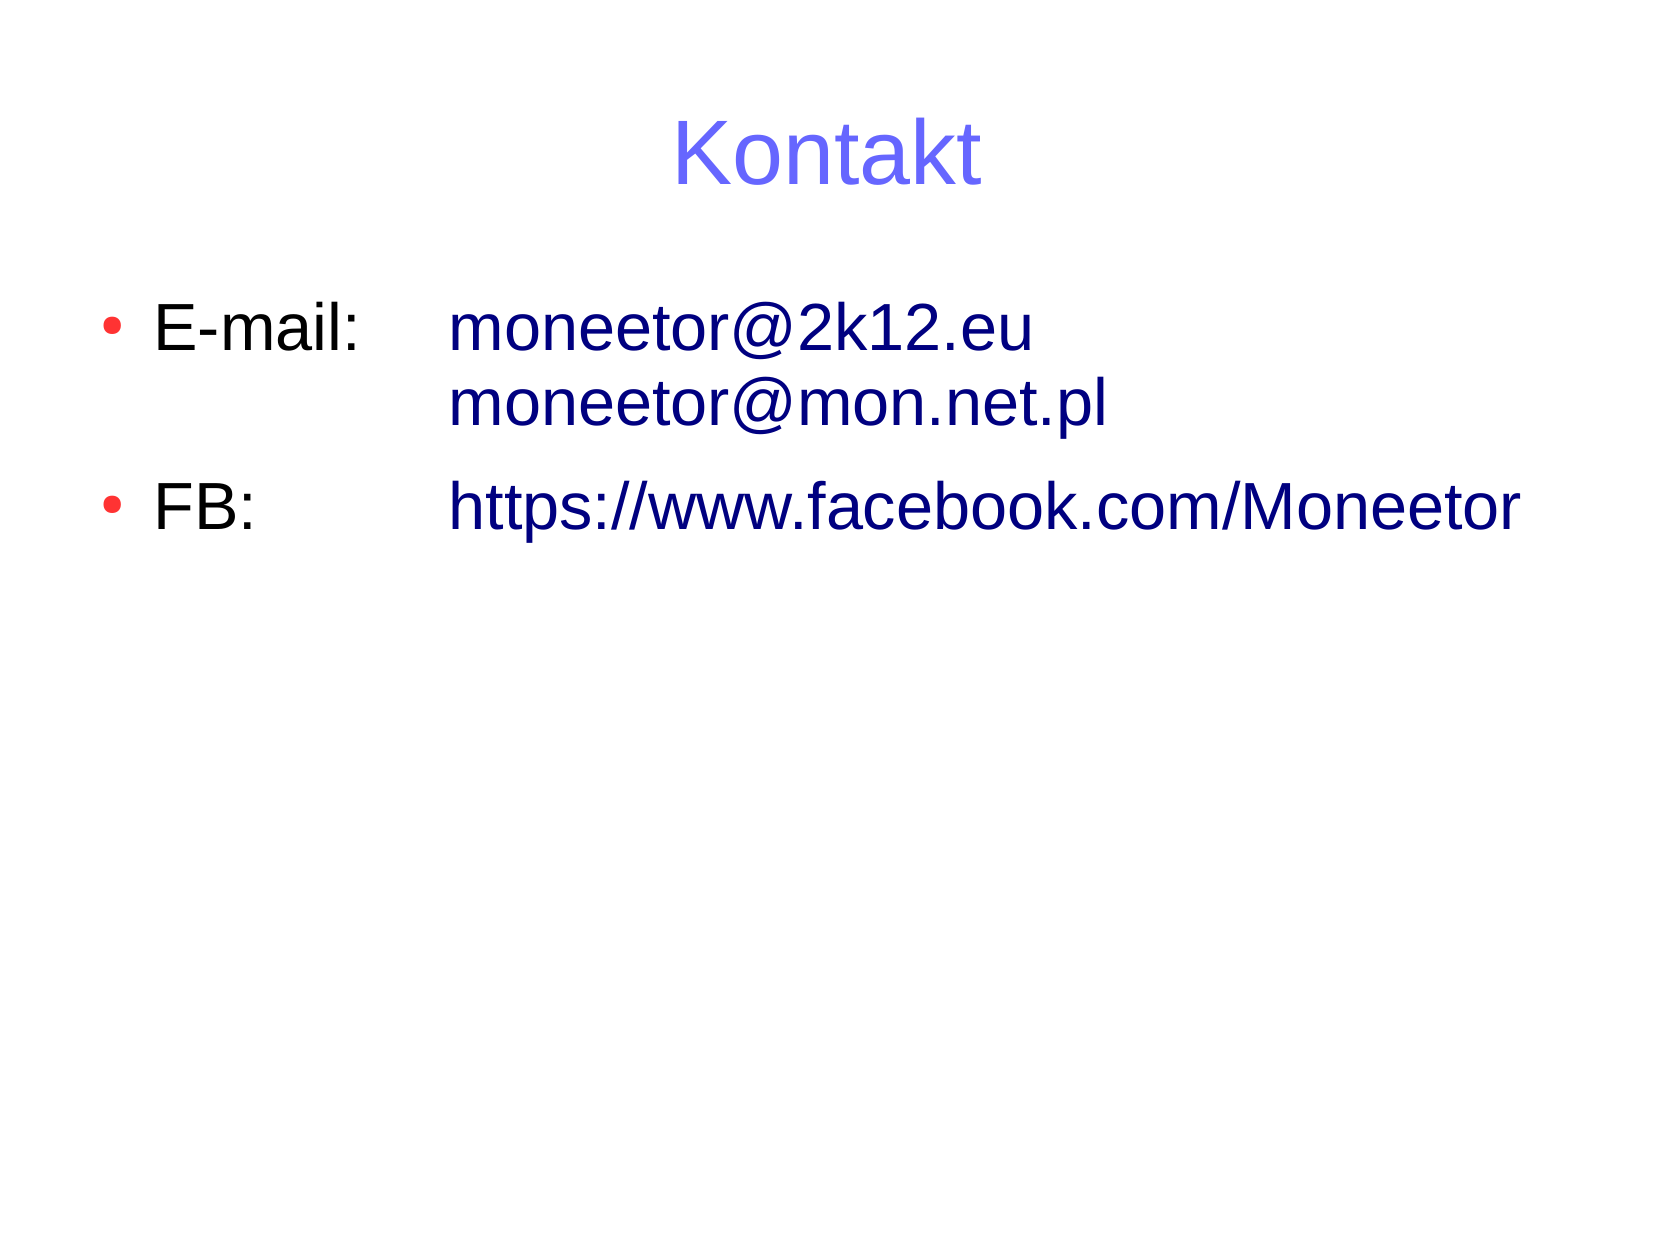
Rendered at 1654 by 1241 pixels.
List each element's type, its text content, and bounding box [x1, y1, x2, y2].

list E-mail: moneetor@2k12.eu moneetor@mon.net.pl FB: https://www.facebook.com/Moneetor [82, 290, 1571, 1010]
title Kontakt [82, 49, 1571, 257]
